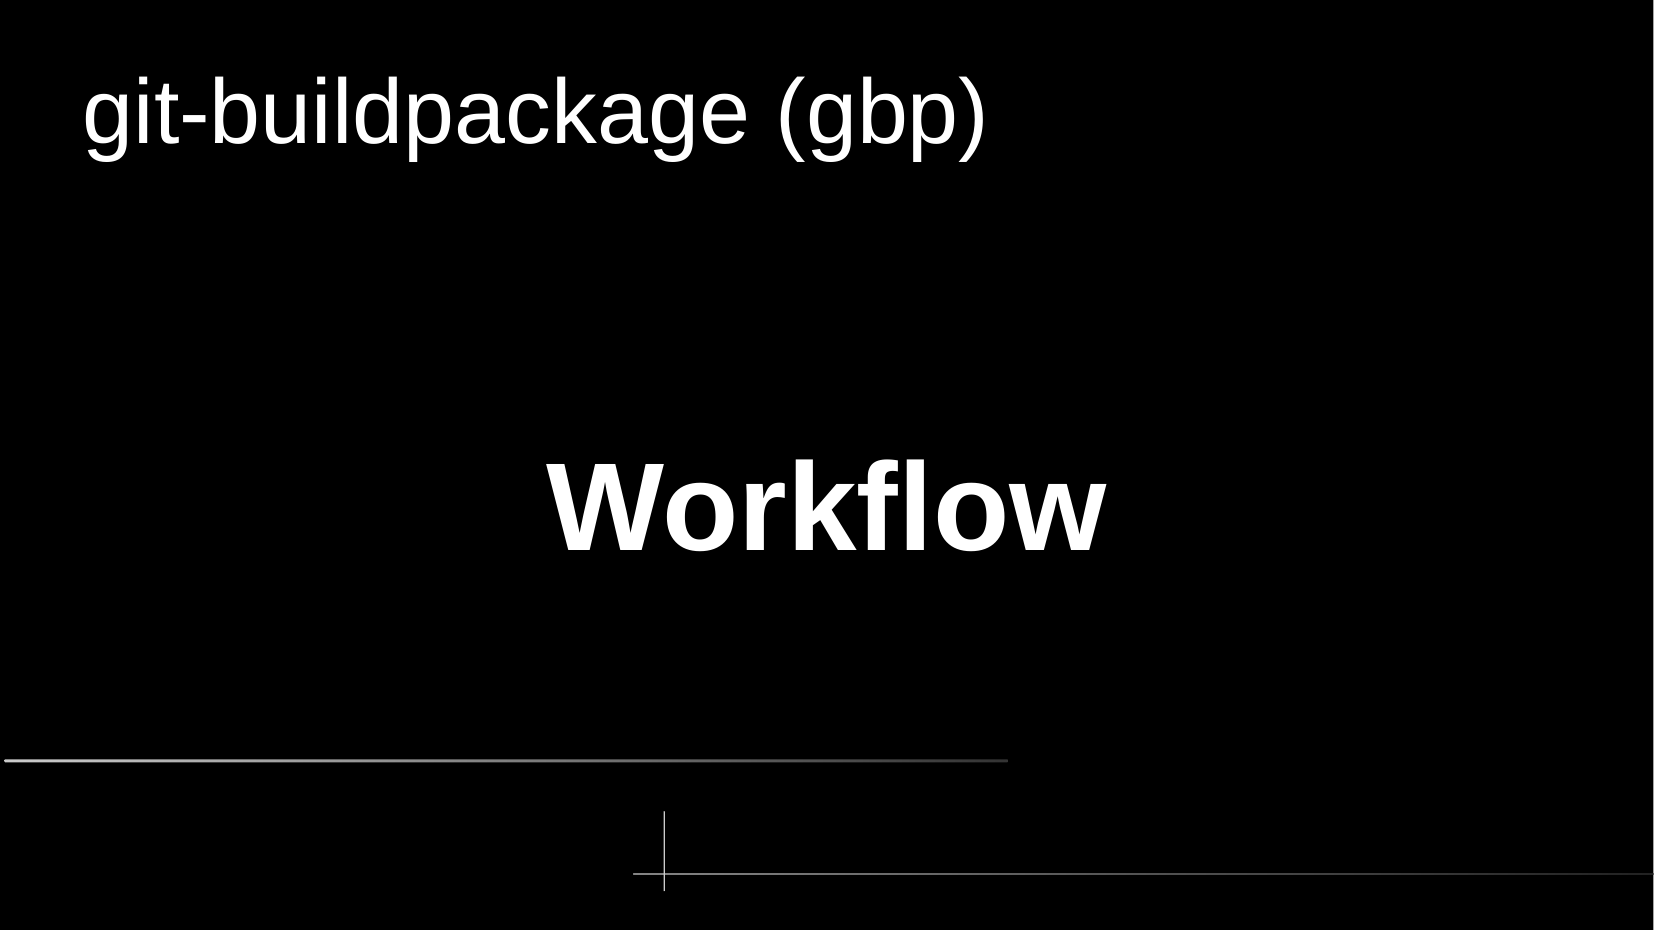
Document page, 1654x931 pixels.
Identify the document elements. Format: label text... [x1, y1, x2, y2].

title git-buildpackage (gbp) [82, 35, 1235, 189]
list Workflow [82, 437, 1571, 588]
